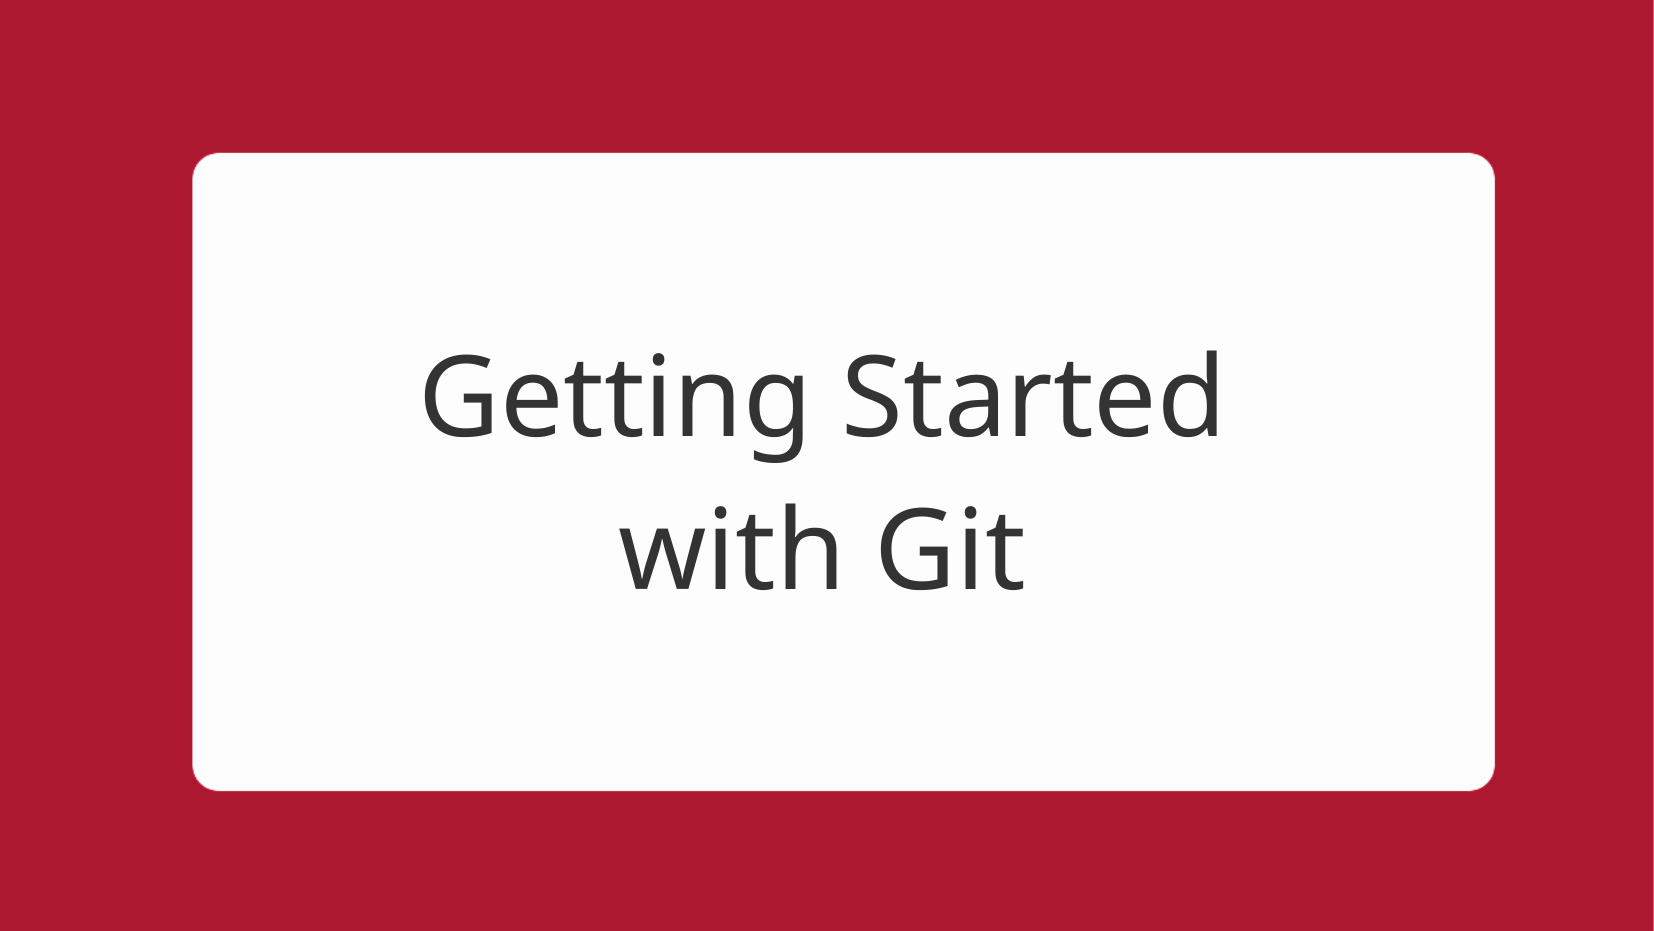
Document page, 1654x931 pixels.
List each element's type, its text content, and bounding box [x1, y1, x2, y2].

picture [0, 0, 1654, 931]
title Getting Started with Git [64, 60, 1582, 879]
